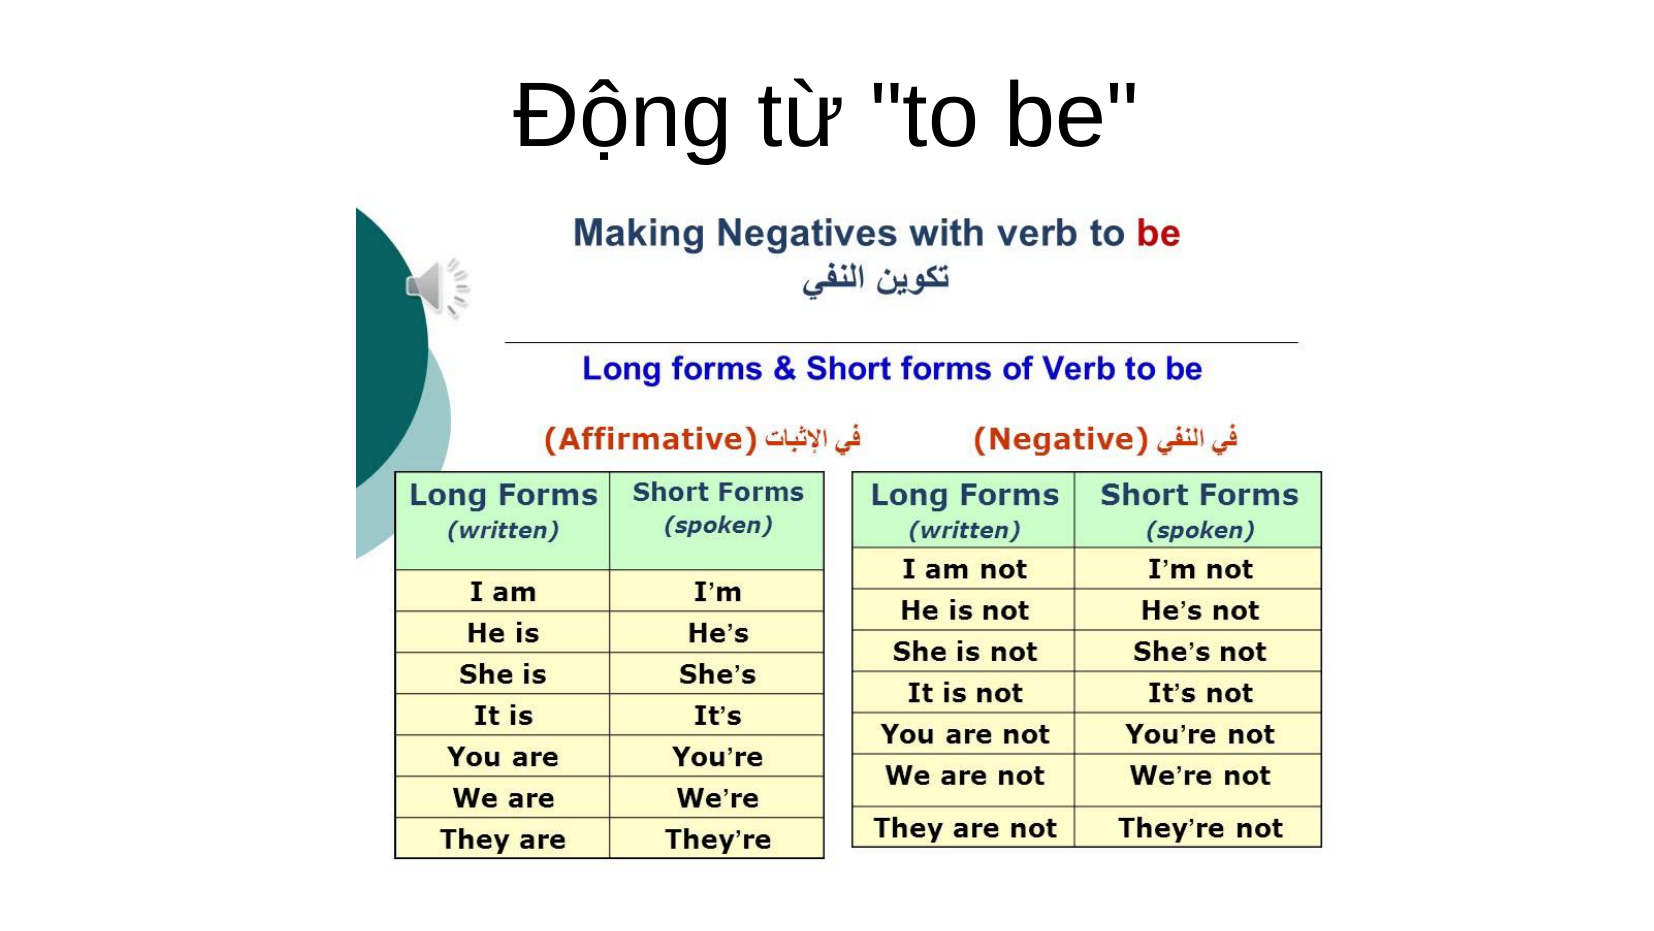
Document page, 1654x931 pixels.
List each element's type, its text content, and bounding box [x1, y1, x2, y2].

picture [356, 177, 1347, 920]
title Động từ "to be" [82, 37, 1571, 193]
